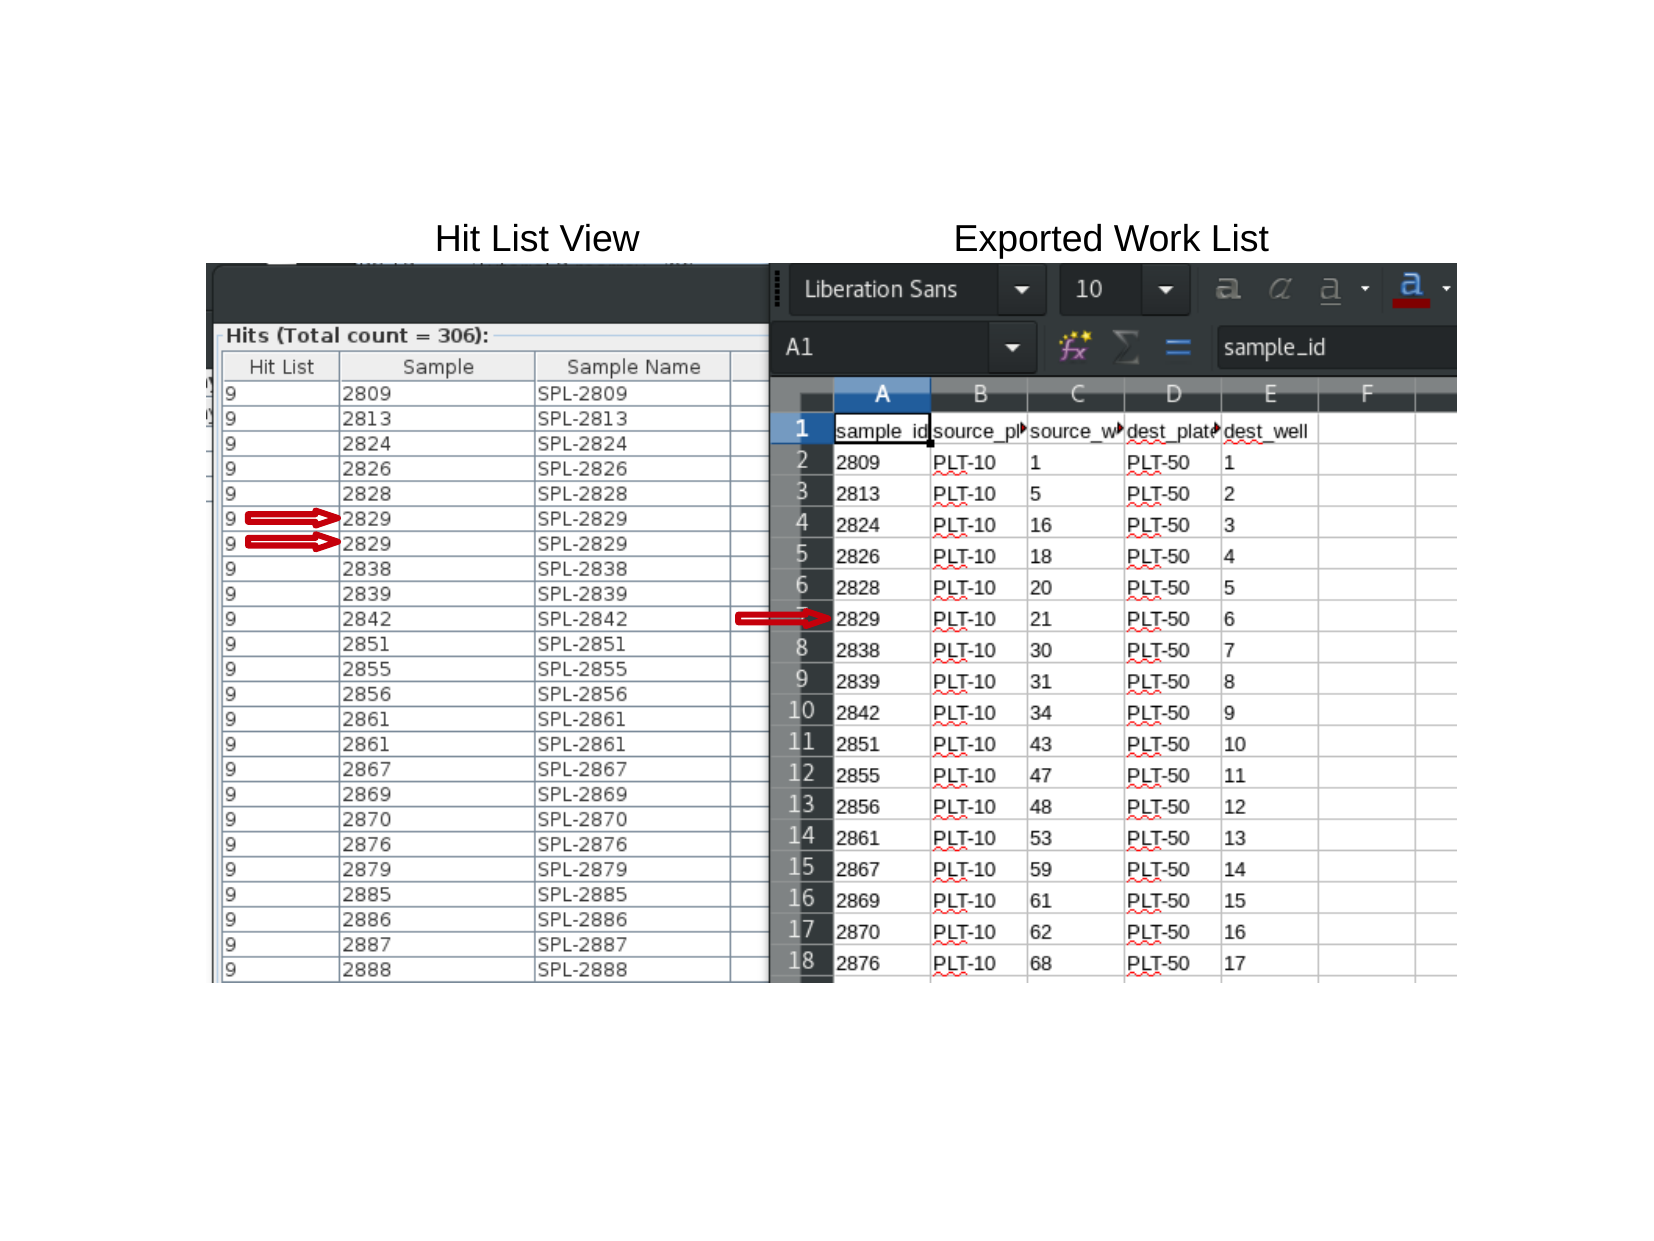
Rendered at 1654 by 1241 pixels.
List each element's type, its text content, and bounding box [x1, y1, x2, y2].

picture [206, 263, 1457, 983]
text_box Hit List View Exported Work List [420, 210, 1286, 267]
